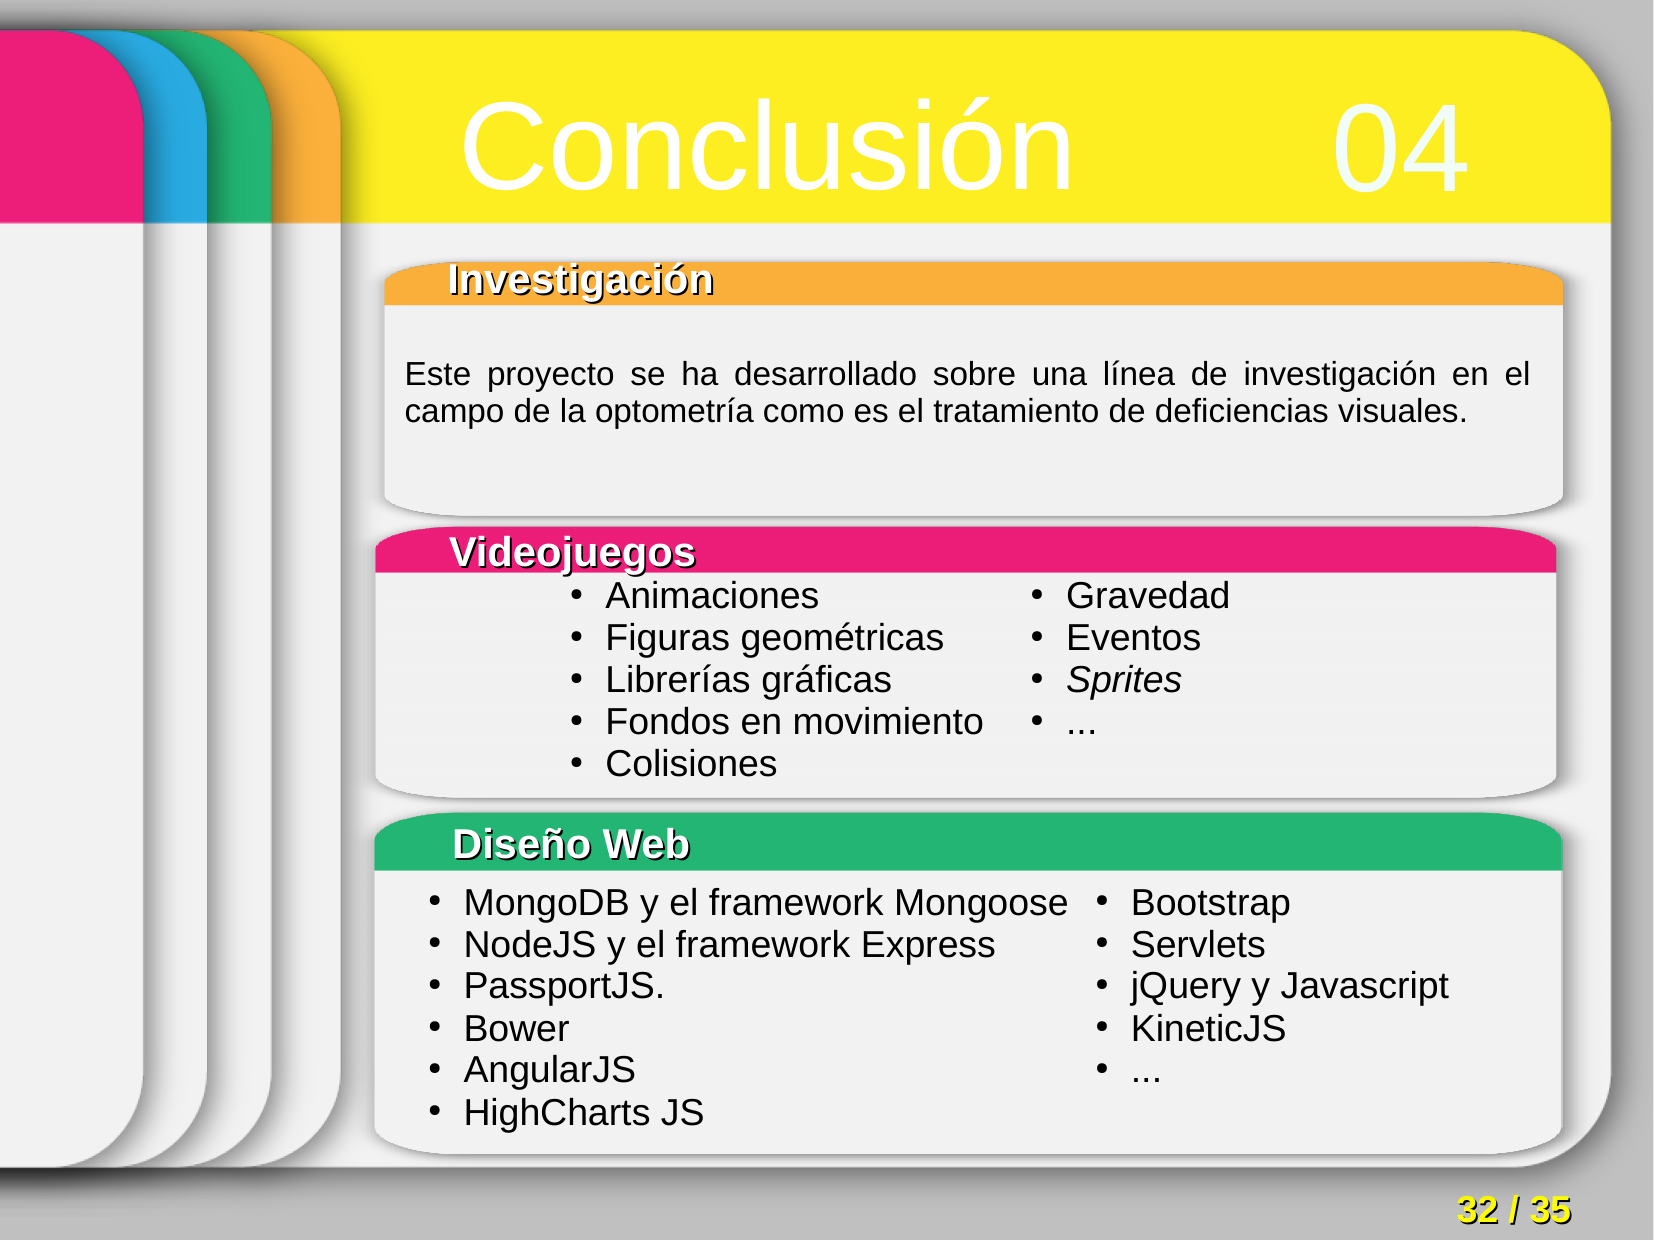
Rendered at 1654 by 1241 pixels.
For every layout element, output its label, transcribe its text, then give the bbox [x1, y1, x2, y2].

text_box Animaciones Figuras geométricas Librerías gráficas Fondos en movimiento Colisiones [555, 566, 1004, 793]
text_box [342, 255, 1654, 1176]
title Videojuegos [448, 506, 697, 597]
title Diseño Web [452, 805, 691, 883]
text_box Gravedad Eventos Sprites ... [1015, 566, 1465, 750]
title Investigación [447, 249, 714, 310]
text_box Bootstrap Servlets jQuery y Javascript KineticJS ... [1080, 873, 1495, 1099]
text_box 04 [1316, 58, 1492, 225]
text_box Este proyecto se ha desarrollado sobre una línea de investigación en el campo de la optometría como es el tratamiento de deficiencias visuales. [389, 348, 1548, 438]
title Conclusión [206, 59, 1329, 235]
picture [0, 0, 1654, 1241]
text_box MongoDB y el framework Mongoose NodeJS y el framework Express PassportJS. Bower AngularJS HighCharts JS [413, 873, 1105, 1141]
